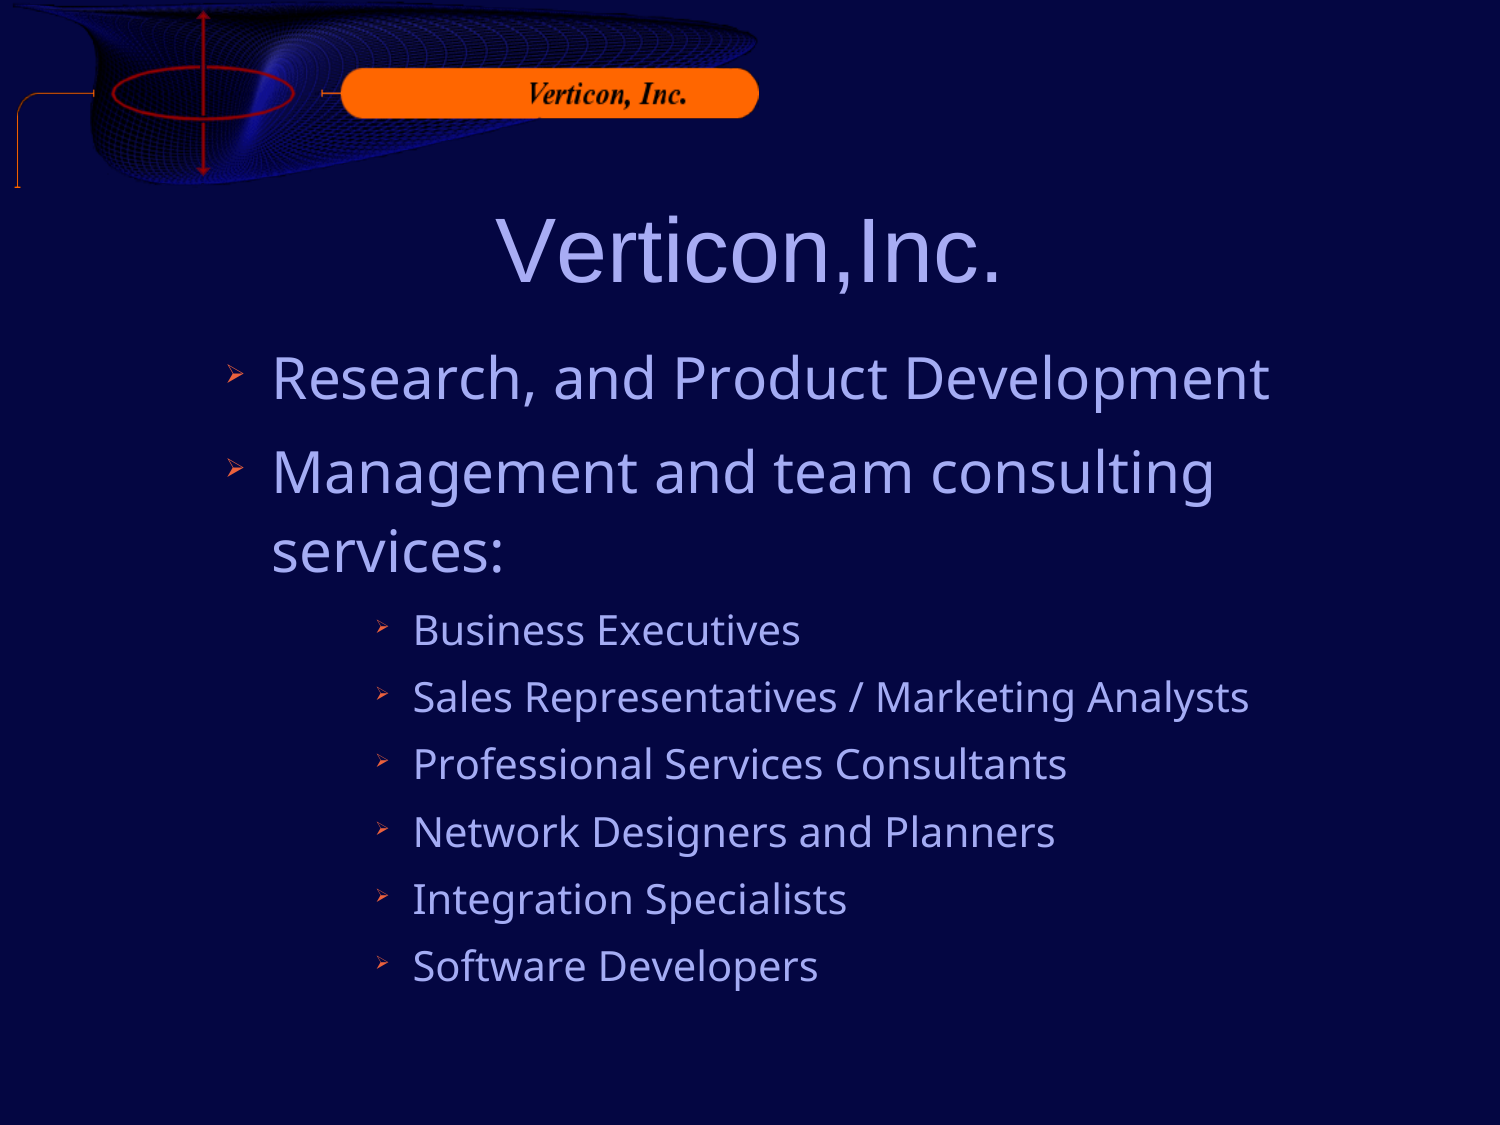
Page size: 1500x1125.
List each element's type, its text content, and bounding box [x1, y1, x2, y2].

picture [8, 0, 759, 188]
title Verticon,Inc. [75, 164, 1426, 338]
list Research, and Product Development Management and team consulting services: Business Executives Sales Representatives / Marketing Analysts Professional Services Consultants Network Designers and Planners Integration Specialists Software Developers [150, 337, 1385, 1013]
